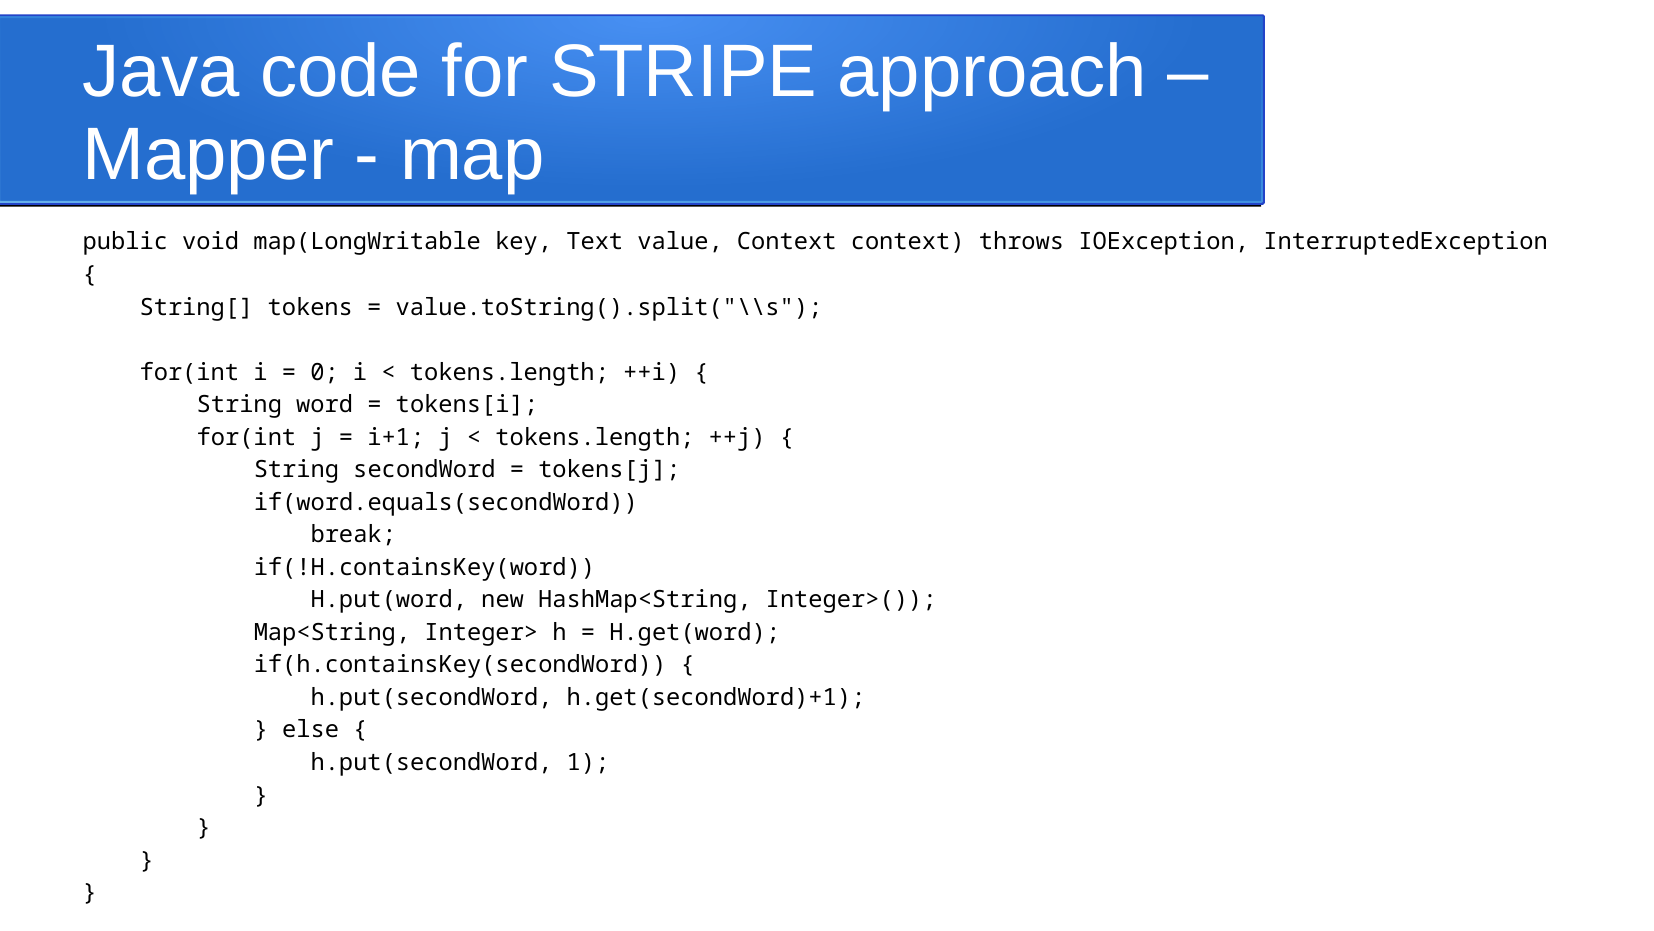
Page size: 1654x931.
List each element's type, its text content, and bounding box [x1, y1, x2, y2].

list public void map(LongWritable key, Text value, Context context) throws IOException, InterruptedException { String[] tokens = value.toString().split("\\s"); for(int i = 0; i < tokens.length; ++i) { String word = tokens[i]; for(int j = i+1; j < tokens.length; ++j) { String secondWord = tokens[j]; if(word.equals(secondWord)) break; if(!H.containsKey(word)) H.put(word, new HashMap<String, Integer>()); Map<String, Integer> h = H.get(word); if(h.containsKey(secondWord)) { h.put(secondWord, h.get(secondWord)+1); } else { h.put(secondWord, 1); } } } } [82, 224, 1571, 916]
title Java code for STRIPE approach – Mapper - map [82, 29, 1235, 196]
